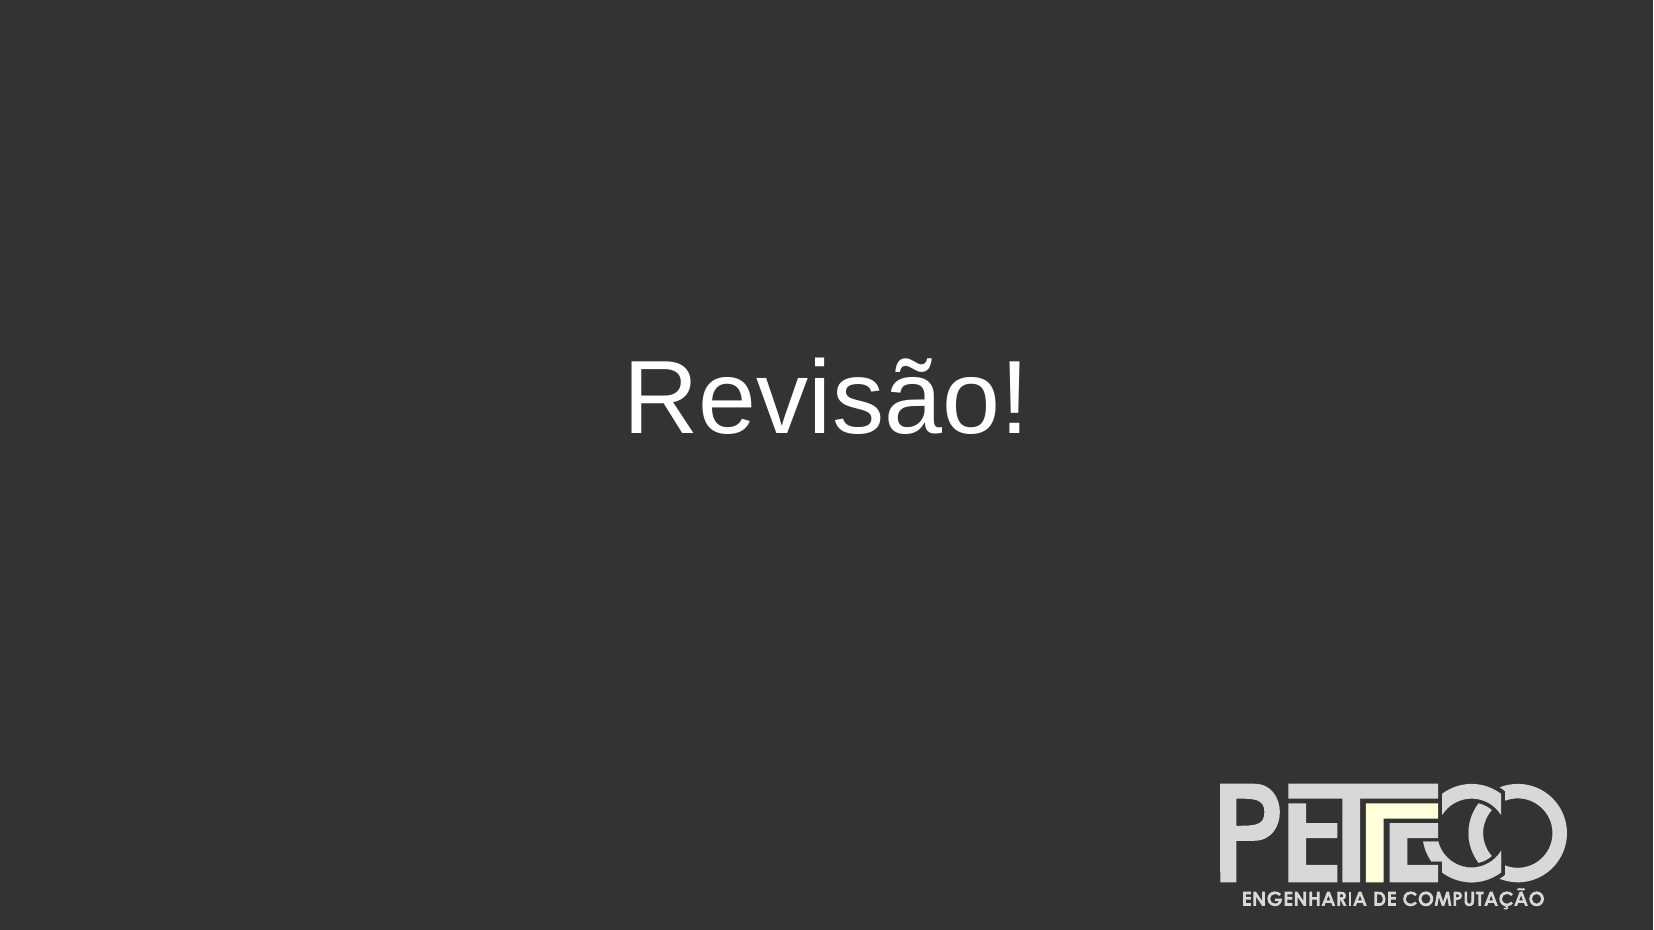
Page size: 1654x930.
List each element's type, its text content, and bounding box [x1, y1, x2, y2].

subtitle Revisão! [82, 37, 1571, 757]
